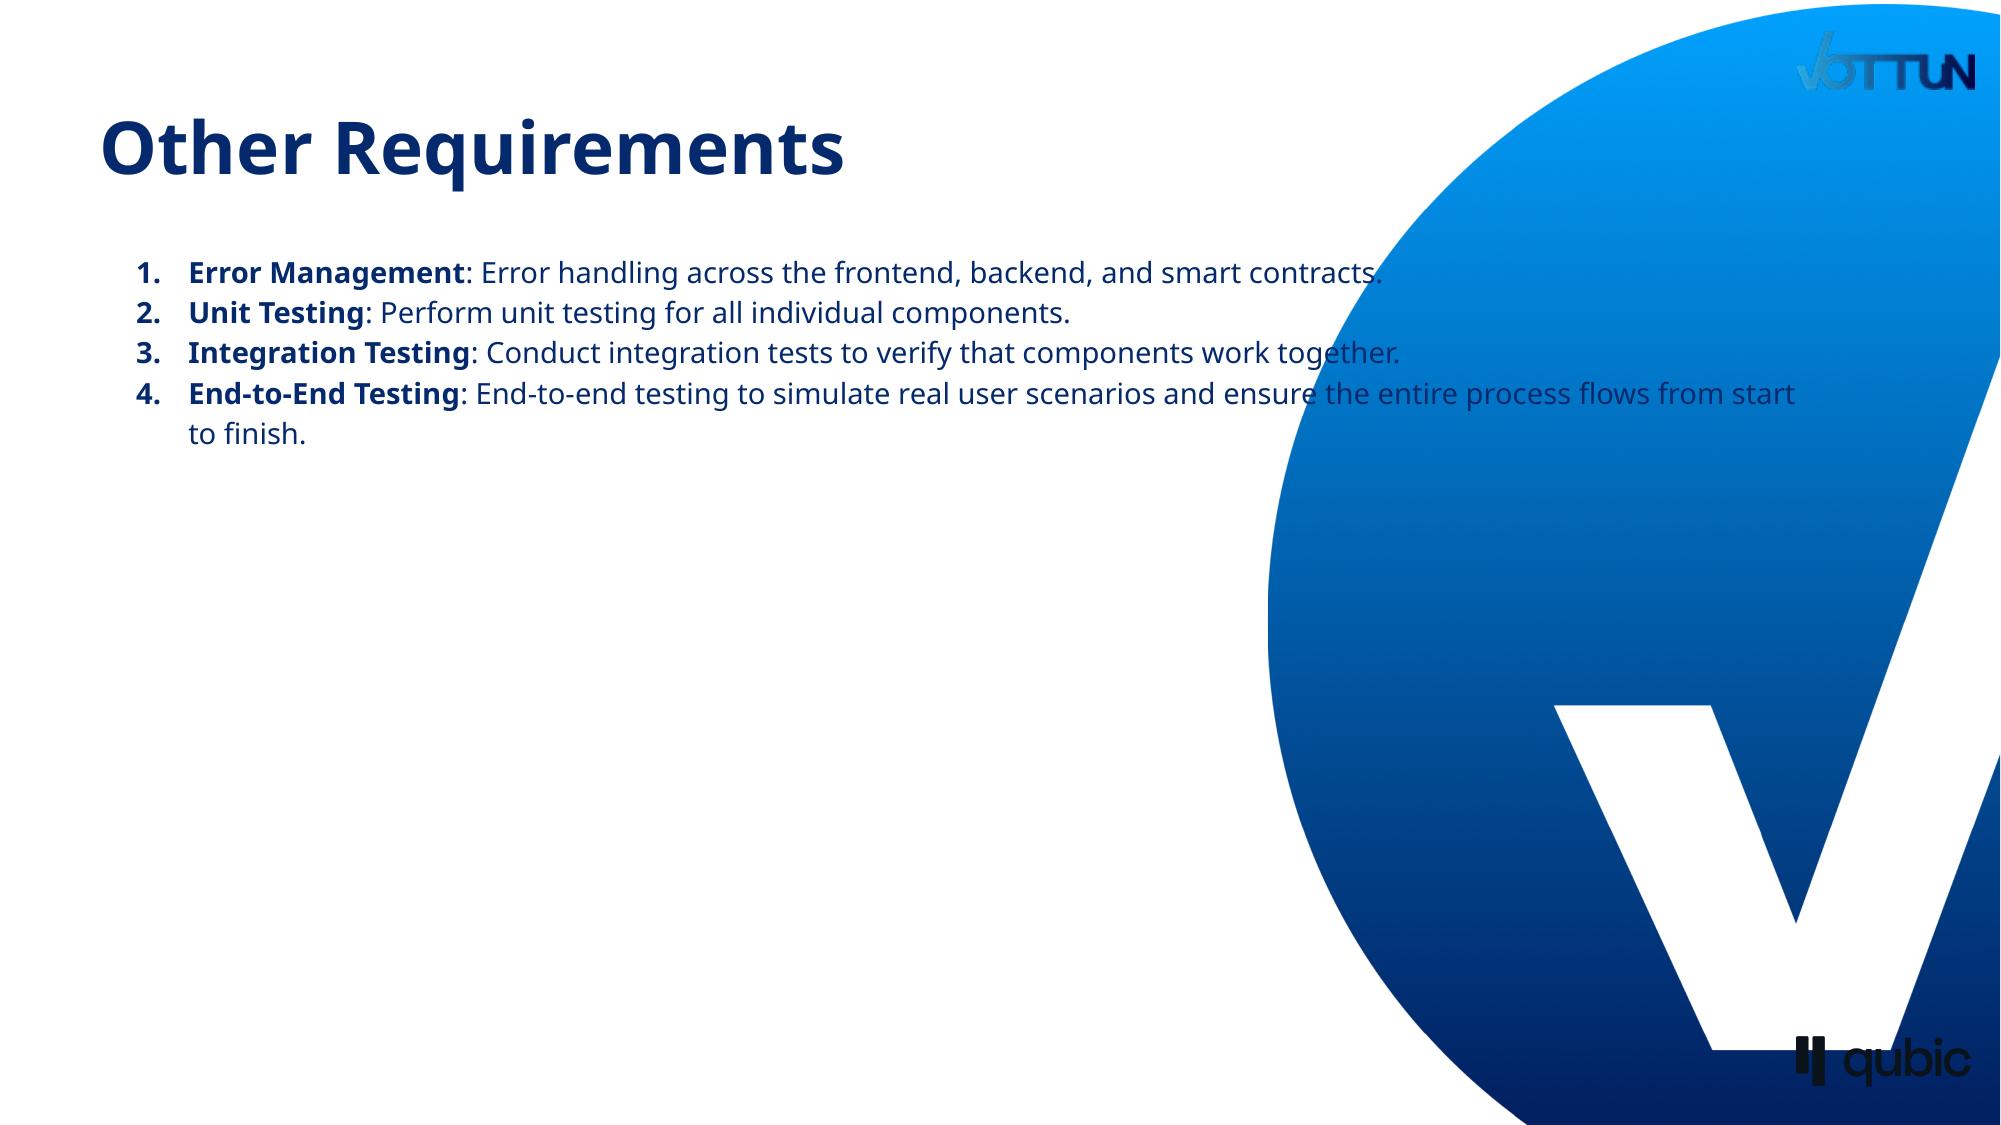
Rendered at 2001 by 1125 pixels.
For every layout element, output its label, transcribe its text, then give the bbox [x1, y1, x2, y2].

picture [1267, 4, 2001, 1125]
text_box Error Management: Error handling across the frontend, backend, and smart contracts. Unit Testing: Perform unit testing for all individual components. Integration Testing: Conduct integration tests to verify that components work together. End-to-End Testing: End-to-end testing to simulate real user scenarios and ensure the entire process flows from start to finish. [98, 241, 1847, 526]
text_box Other Requirements [84, 94, 1822, 198]
